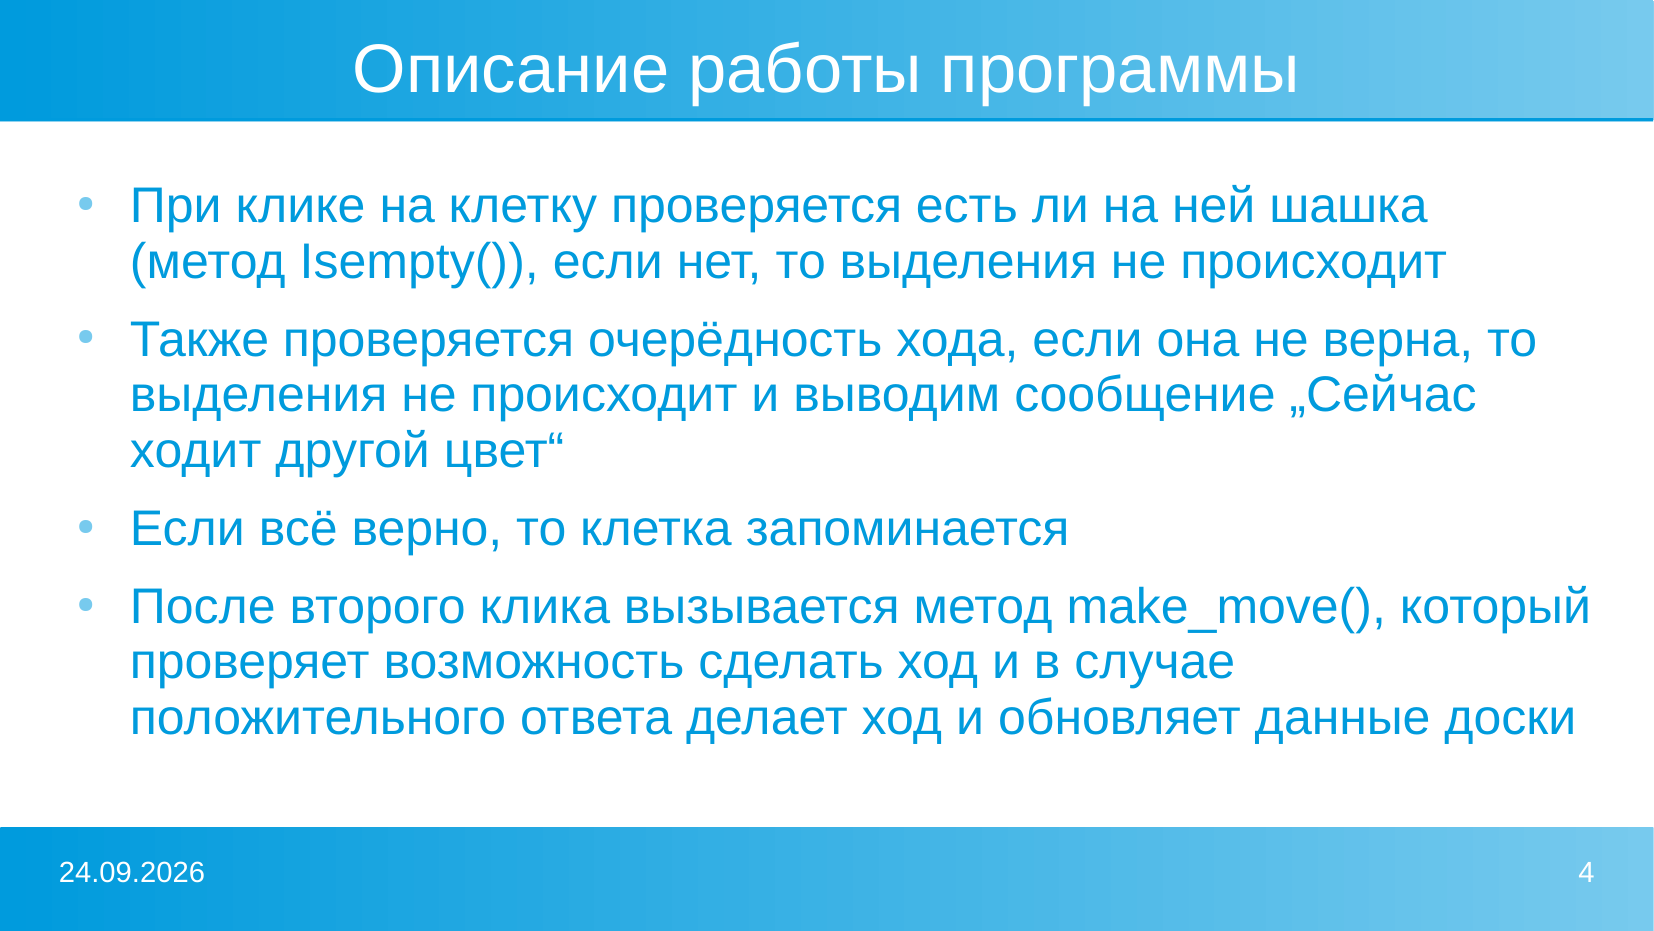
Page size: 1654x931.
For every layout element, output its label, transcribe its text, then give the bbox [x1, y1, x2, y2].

list При клике на клетку проверяется есть ли на ней шашка (метод Isempty()), если нет, то выделения не происходит Также проверяется очерёдность хода, если она не верна, то выделения не происходит и выводим сообщение „Сейчас ходит другой цвет“ Если всё верно, то клетка запоминается После второго клика вызывается метод make_move(), который проверяет возможность сделать ход и в случае положительного ответа делает ход и обновляет данные доски [59, 177, 1595, 768]
title Описание работы программы [59, 29, 1595, 108]
